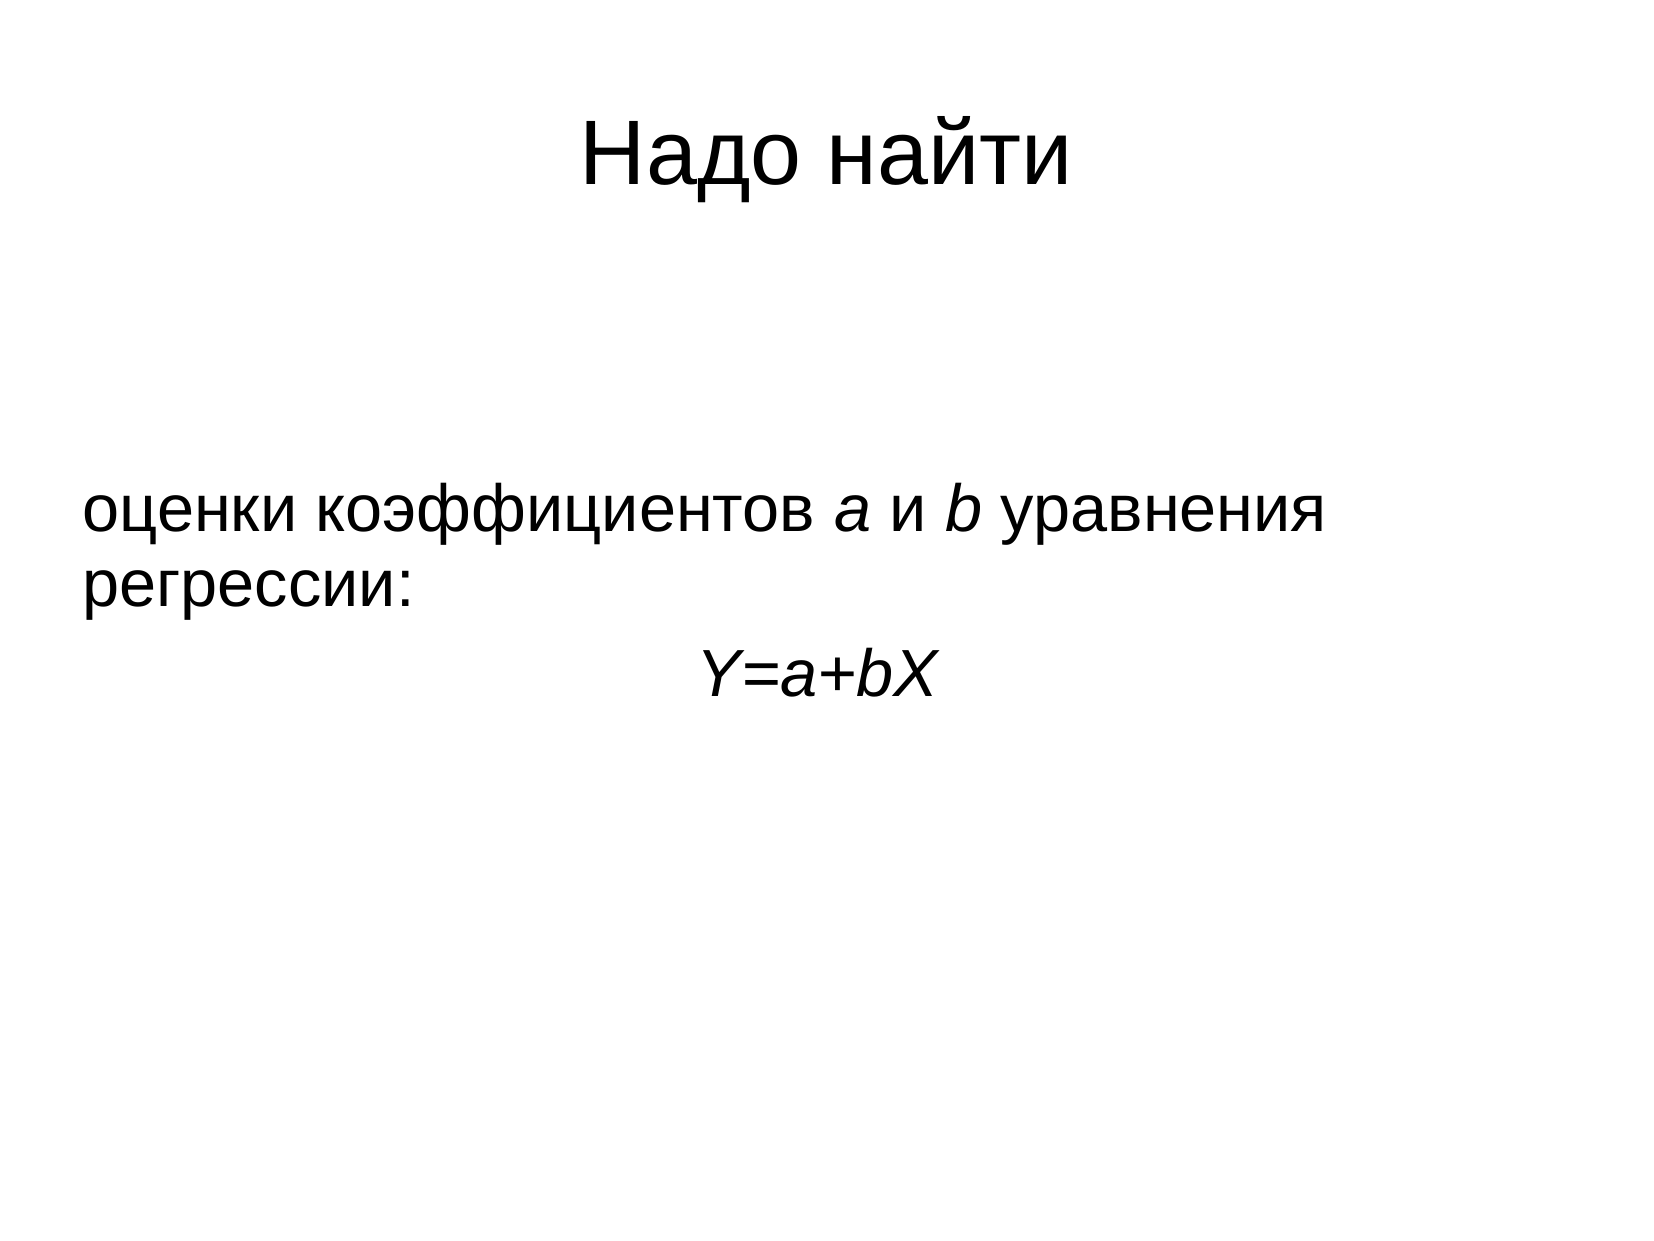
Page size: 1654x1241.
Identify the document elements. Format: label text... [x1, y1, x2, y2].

title Надо найти [82, 49, 1571, 257]
list оценки коэффициентов a и b уравнения регрессии: Y=a+bX [82, 290, 1571, 1010]
